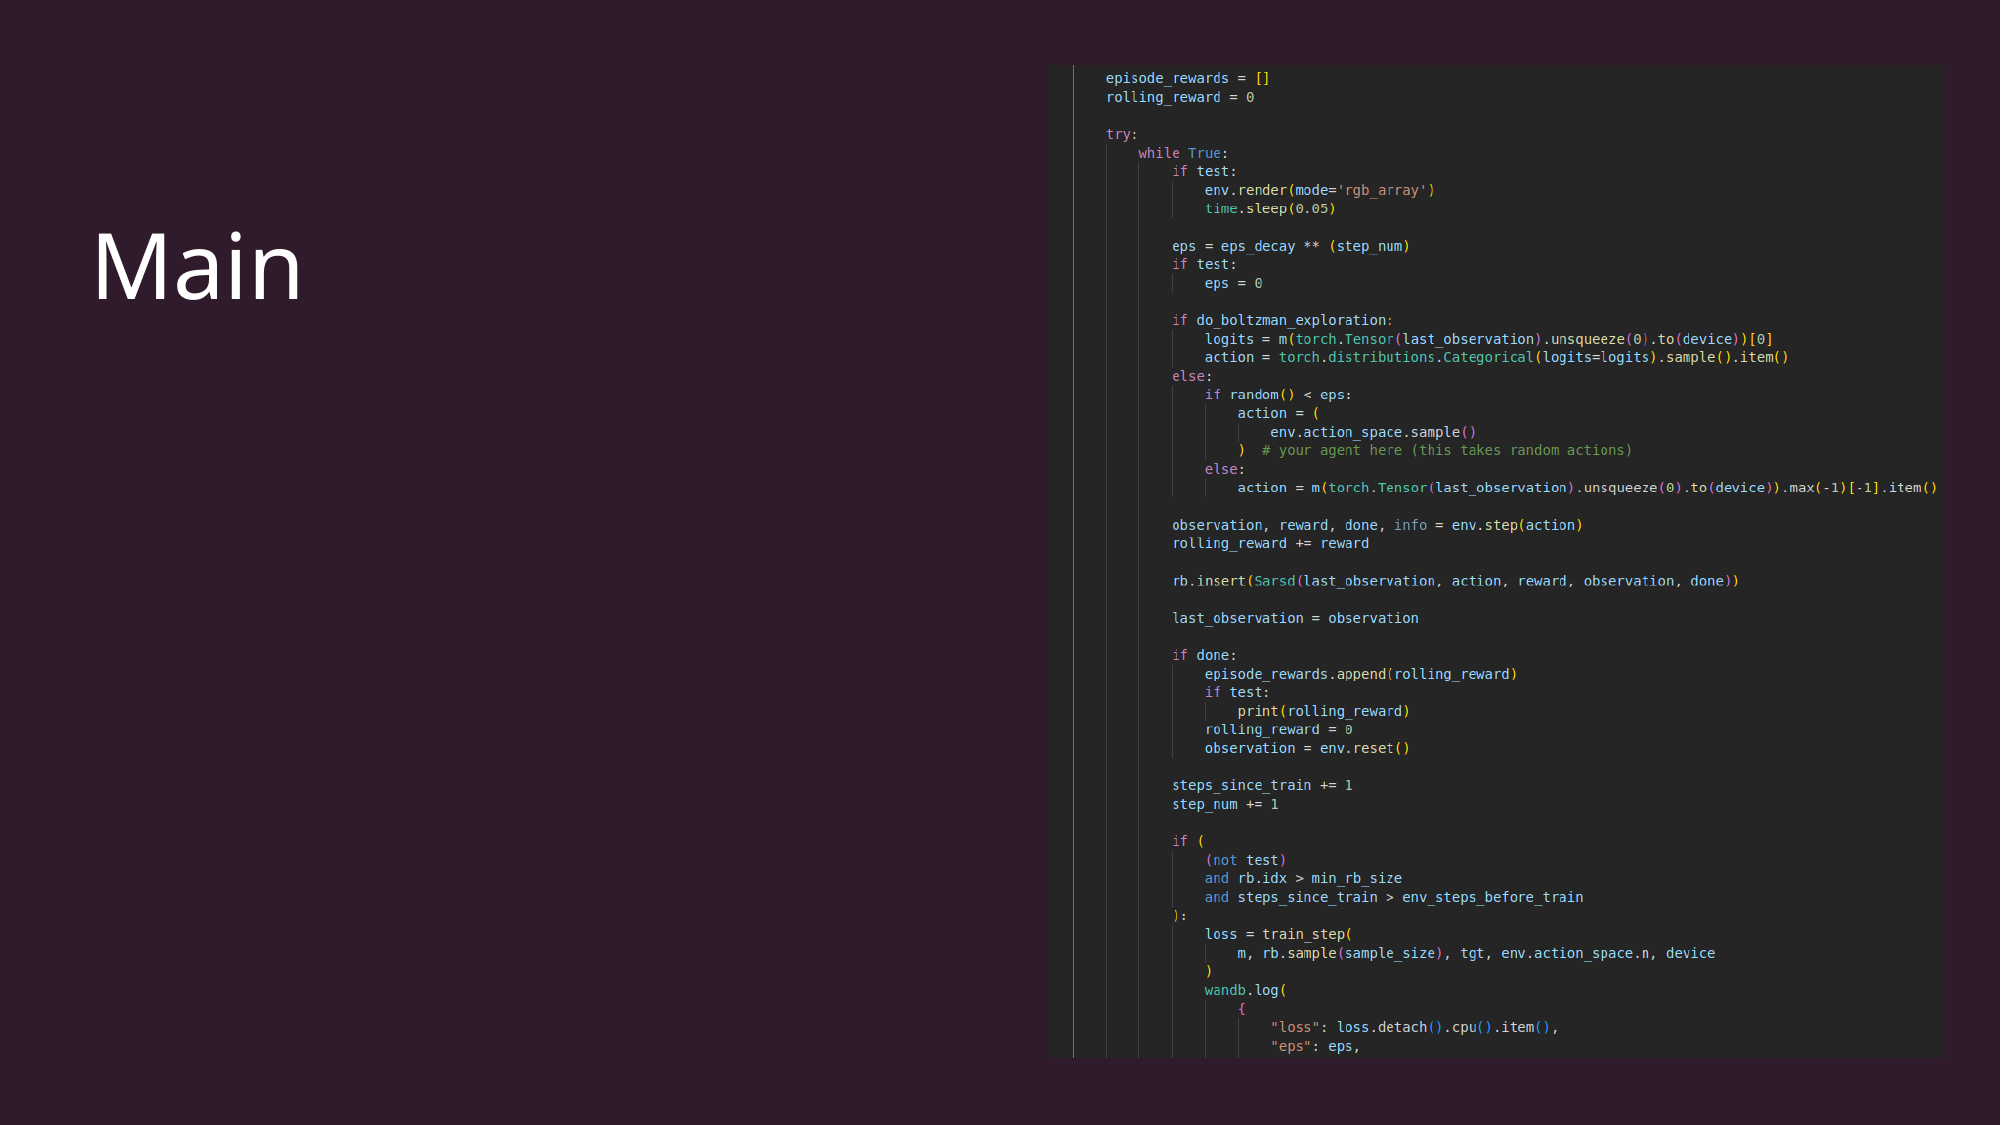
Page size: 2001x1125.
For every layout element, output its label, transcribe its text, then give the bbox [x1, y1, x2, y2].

picture [1048, 65, 1945, 1058]
title Main [75, 109, 1048, 328]
